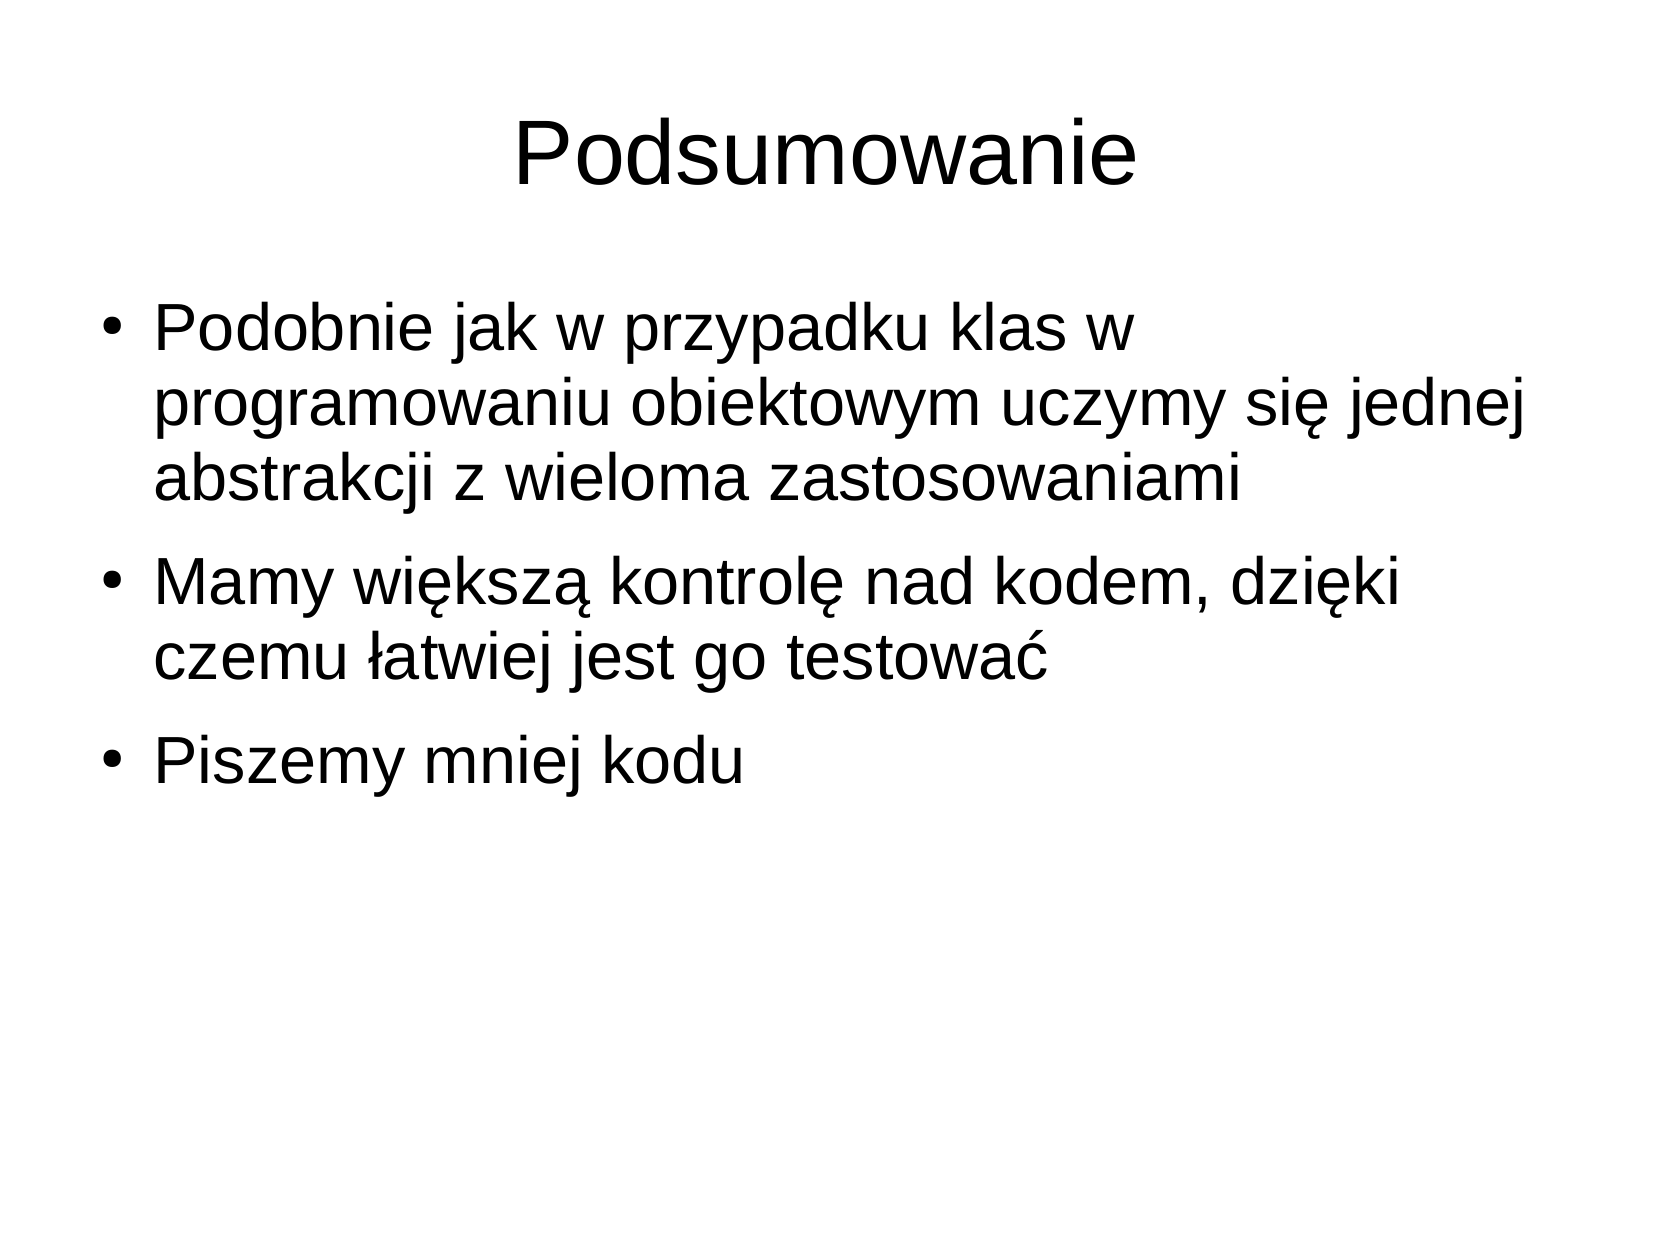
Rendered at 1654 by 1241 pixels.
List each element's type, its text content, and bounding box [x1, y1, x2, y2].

list Podobnie jak w przypadku klas w programowaniu obiektowym uczymy się jednej abstrakcji z wieloma zastosowaniami Mamy większą kontrolę nad kodem, dzięki czemu łatwiej jest go testować Piszemy mniej kodu [82, 290, 1571, 1010]
title Podsumowanie [82, 49, 1571, 257]
